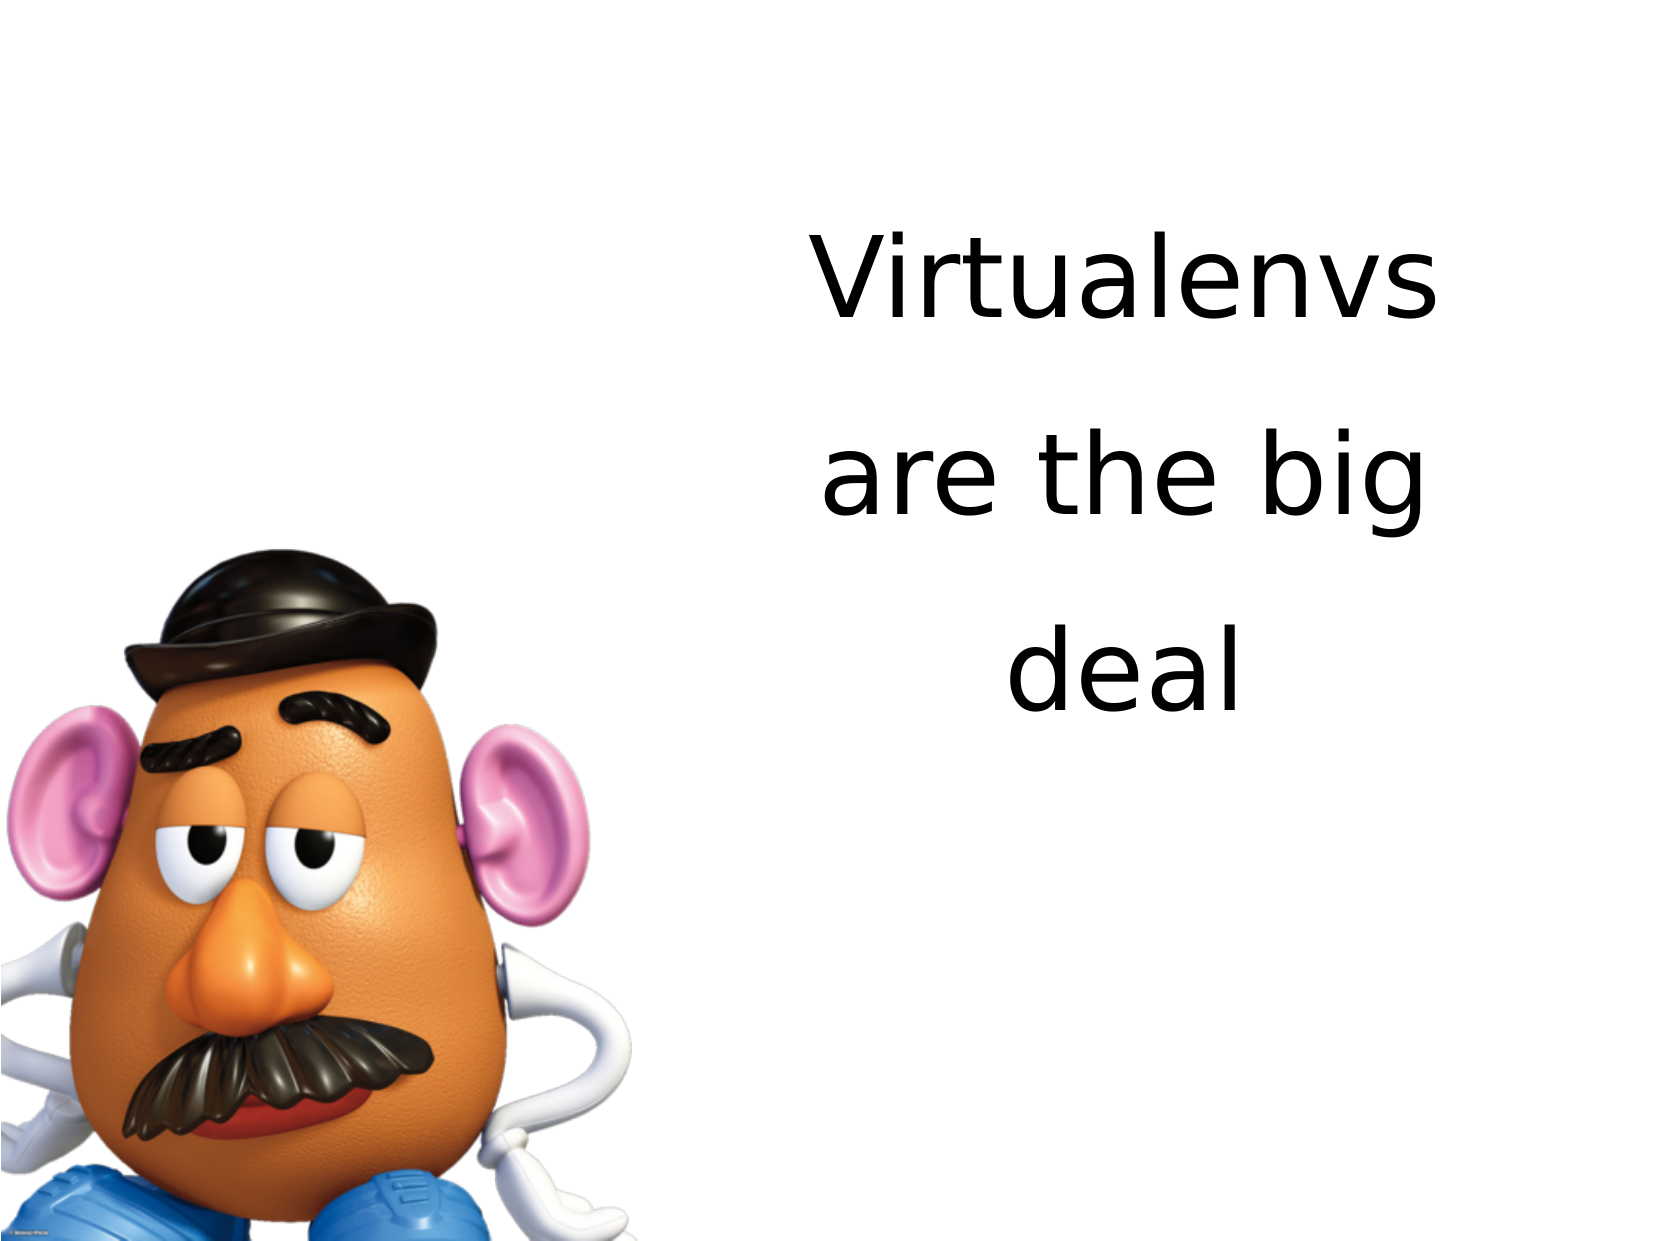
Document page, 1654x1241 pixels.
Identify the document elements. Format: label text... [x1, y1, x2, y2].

text_box [0, 118, 1654, 355]
picture [1, 537, 940, 1241]
title Virtualenvs are the big deal [750, 135, 1501, 751]
